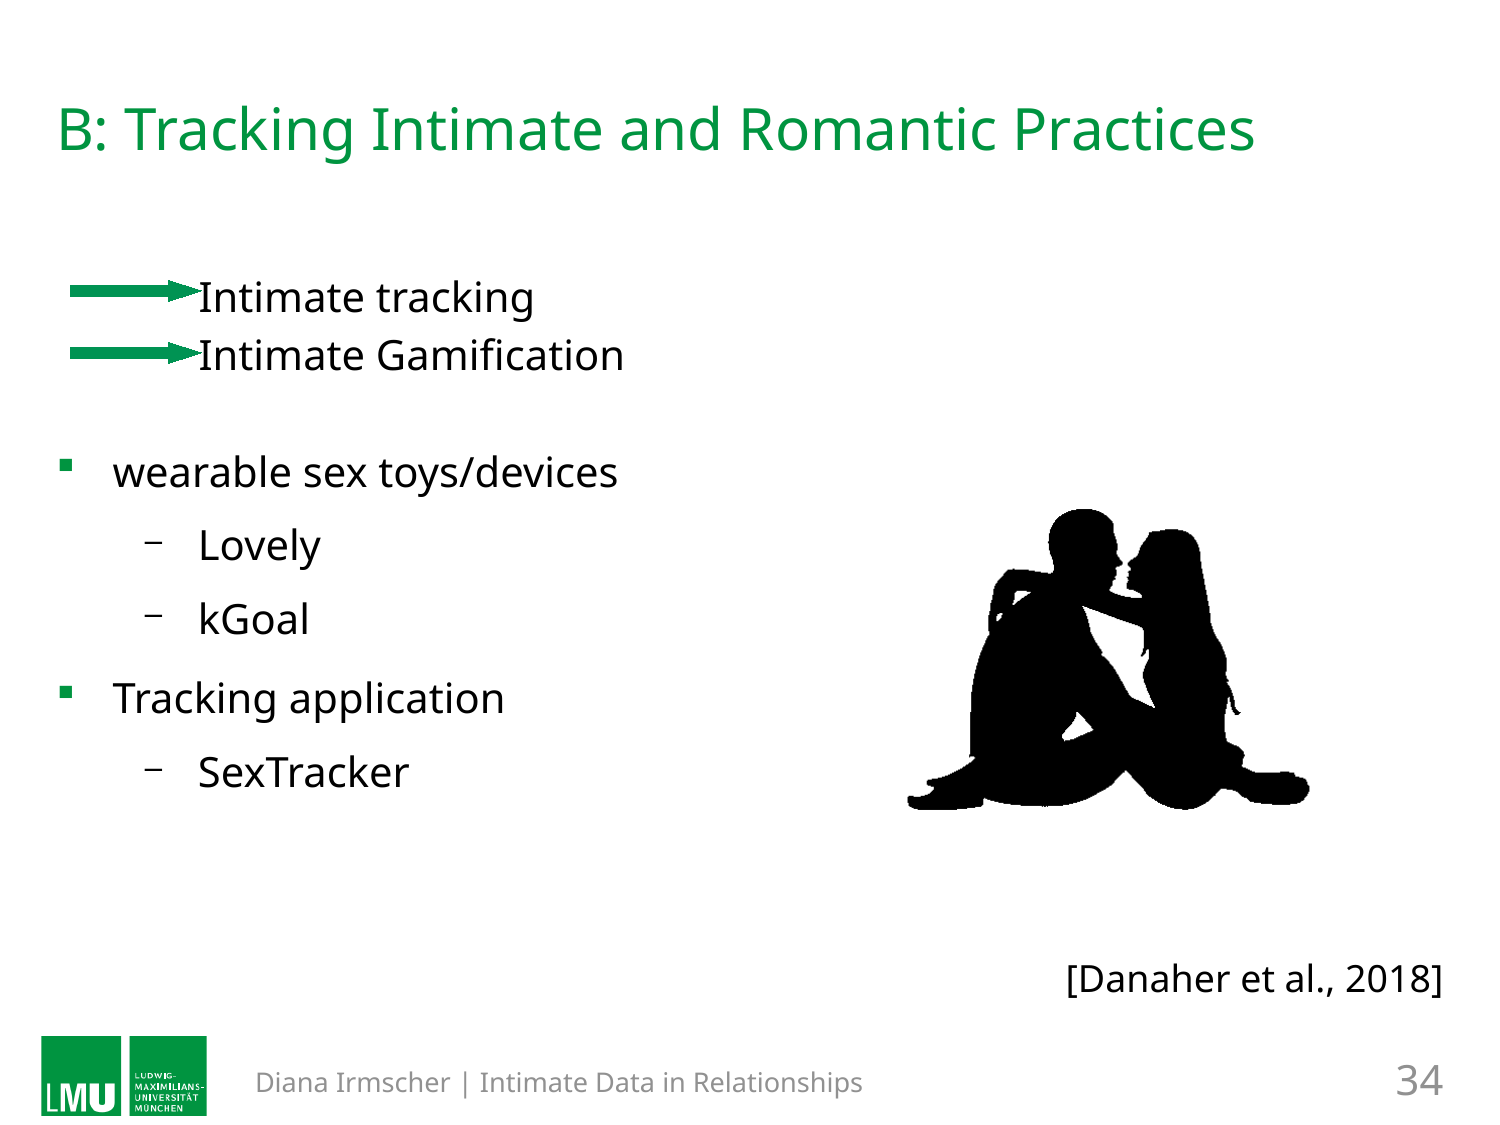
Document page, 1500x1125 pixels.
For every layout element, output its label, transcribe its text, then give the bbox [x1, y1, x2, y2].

list Intimate tracking Intimate Gamification wearable sex toys/devices Lovely kGoal Tracking application SexTracker [41, 262, 1459, 947]
text_box [70, 280, 202, 302]
text_box [70, 342, 202, 364]
list [Danaher et al., 2018] [41, 947, 1459, 1007]
footer Diana Irmscher | Intimate Data in Relationships [240, 1046, 963, 1117]
title B: Tracking Intimate and Romantic Practices [41, 37, 1459, 217]
slide_number <number> [1014, 1046, 1459, 1117]
picture [850, 401, 1367, 918]
